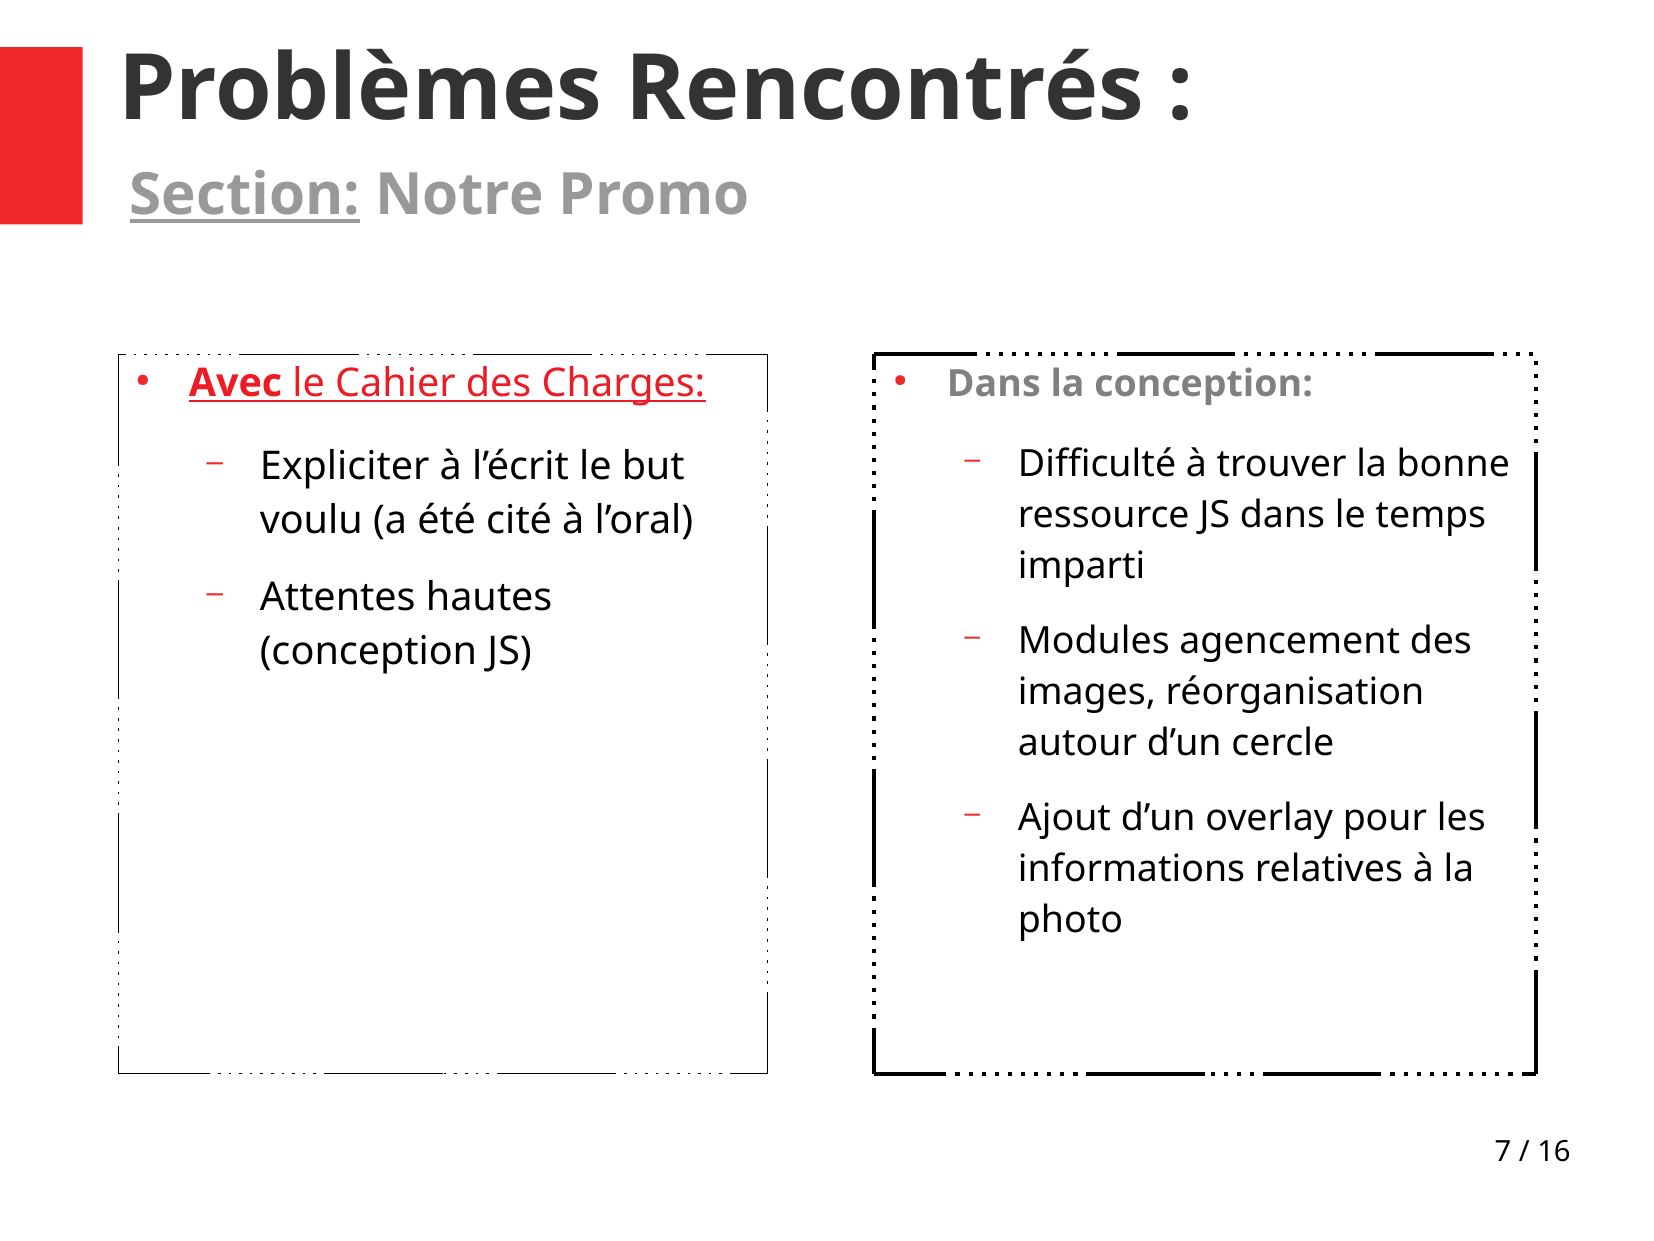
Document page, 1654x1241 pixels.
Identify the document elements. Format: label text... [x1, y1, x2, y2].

list Dans la conception: Difficulté à trouver la bonne ressource JS dans le temps imparti Modules agencement des images, réorganisation autour d’un cercle Ajout d’un overlay pour les informations relatives à la photo [874, 354, 1536, 1074]
title Section: Notre Promo [129, 147, 863, 237]
title Problèmes Rencontrés : [118, 30, 1571, 138]
list Avec le Cahier des Charges: Expliciter à l’écrit le but voulu (a été cité à l’oral) Attentes hautes (conception JS) [118, 354, 768, 1074]
